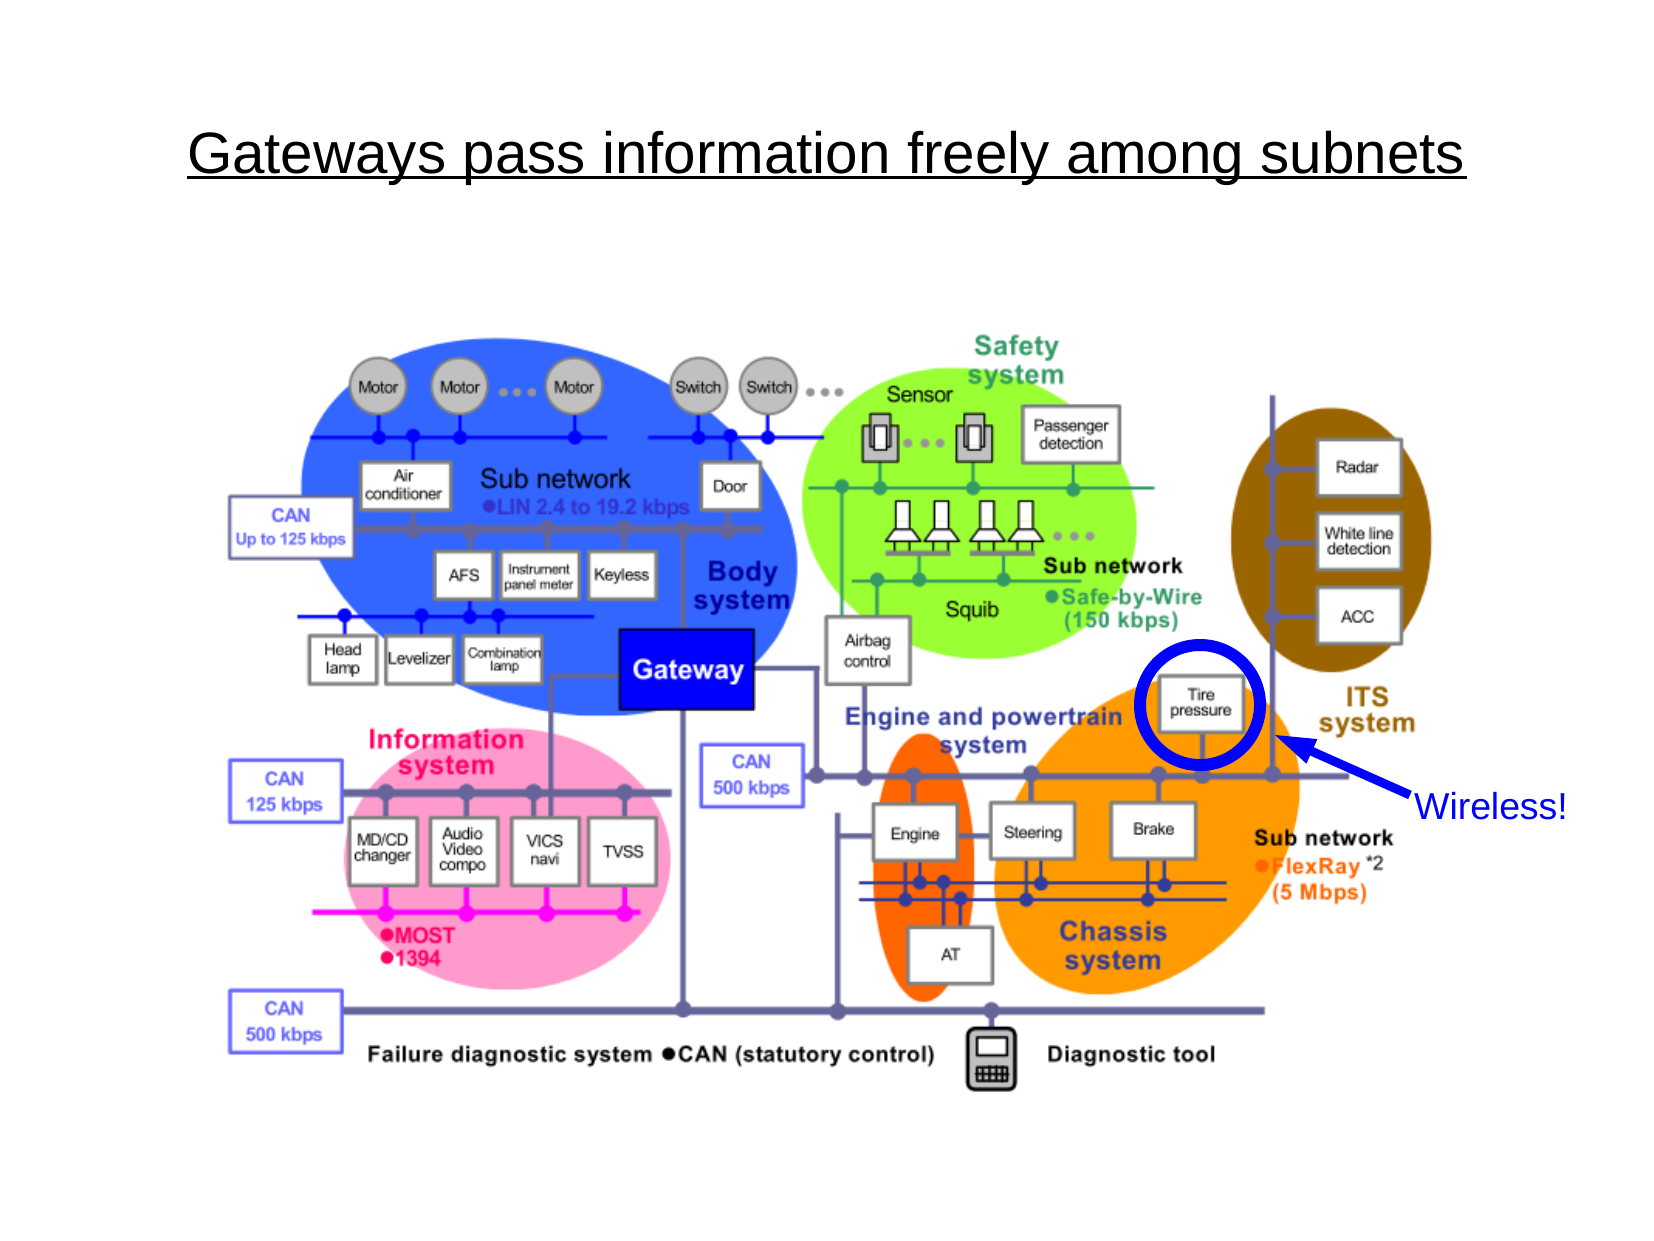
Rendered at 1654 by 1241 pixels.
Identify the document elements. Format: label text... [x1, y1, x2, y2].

picture [197, 290, 1456, 1109]
text_box Wireless! [1395, 774, 1587, 1156]
title Gateways pass information freely among subnets [82, 49, 1571, 257]
